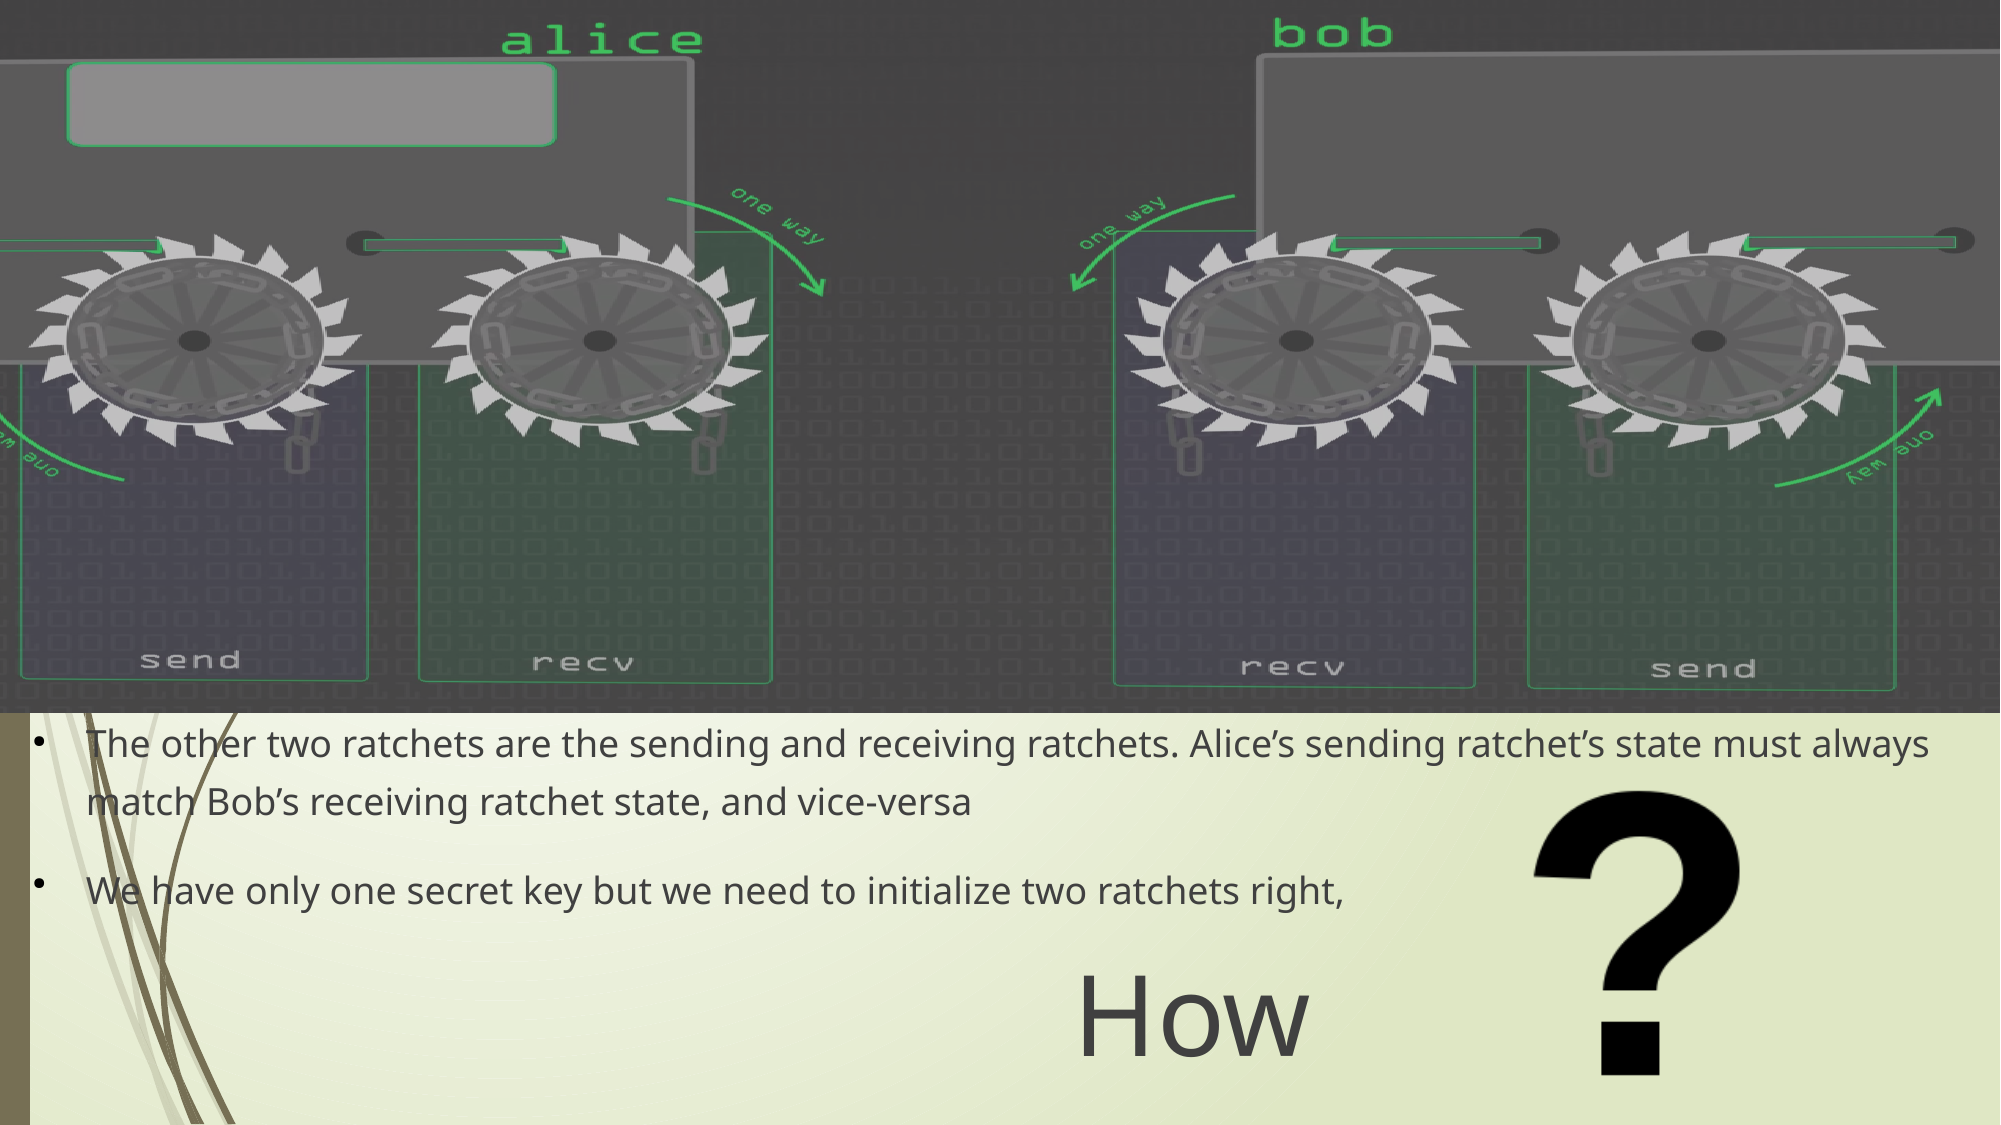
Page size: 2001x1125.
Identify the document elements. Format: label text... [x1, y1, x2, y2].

list The other two ratchets are the sending and receiving ratchets. Alice’s sending ratchet’s state must always match Bob’s receiving ratchet state, and vice-versa We have only one secret key but we need to initialize two ratchets right, How [0, 713, 2000, 1125]
picture [0, 0, 2000, 713]
picture [1487, 774, 1801, 1088]
